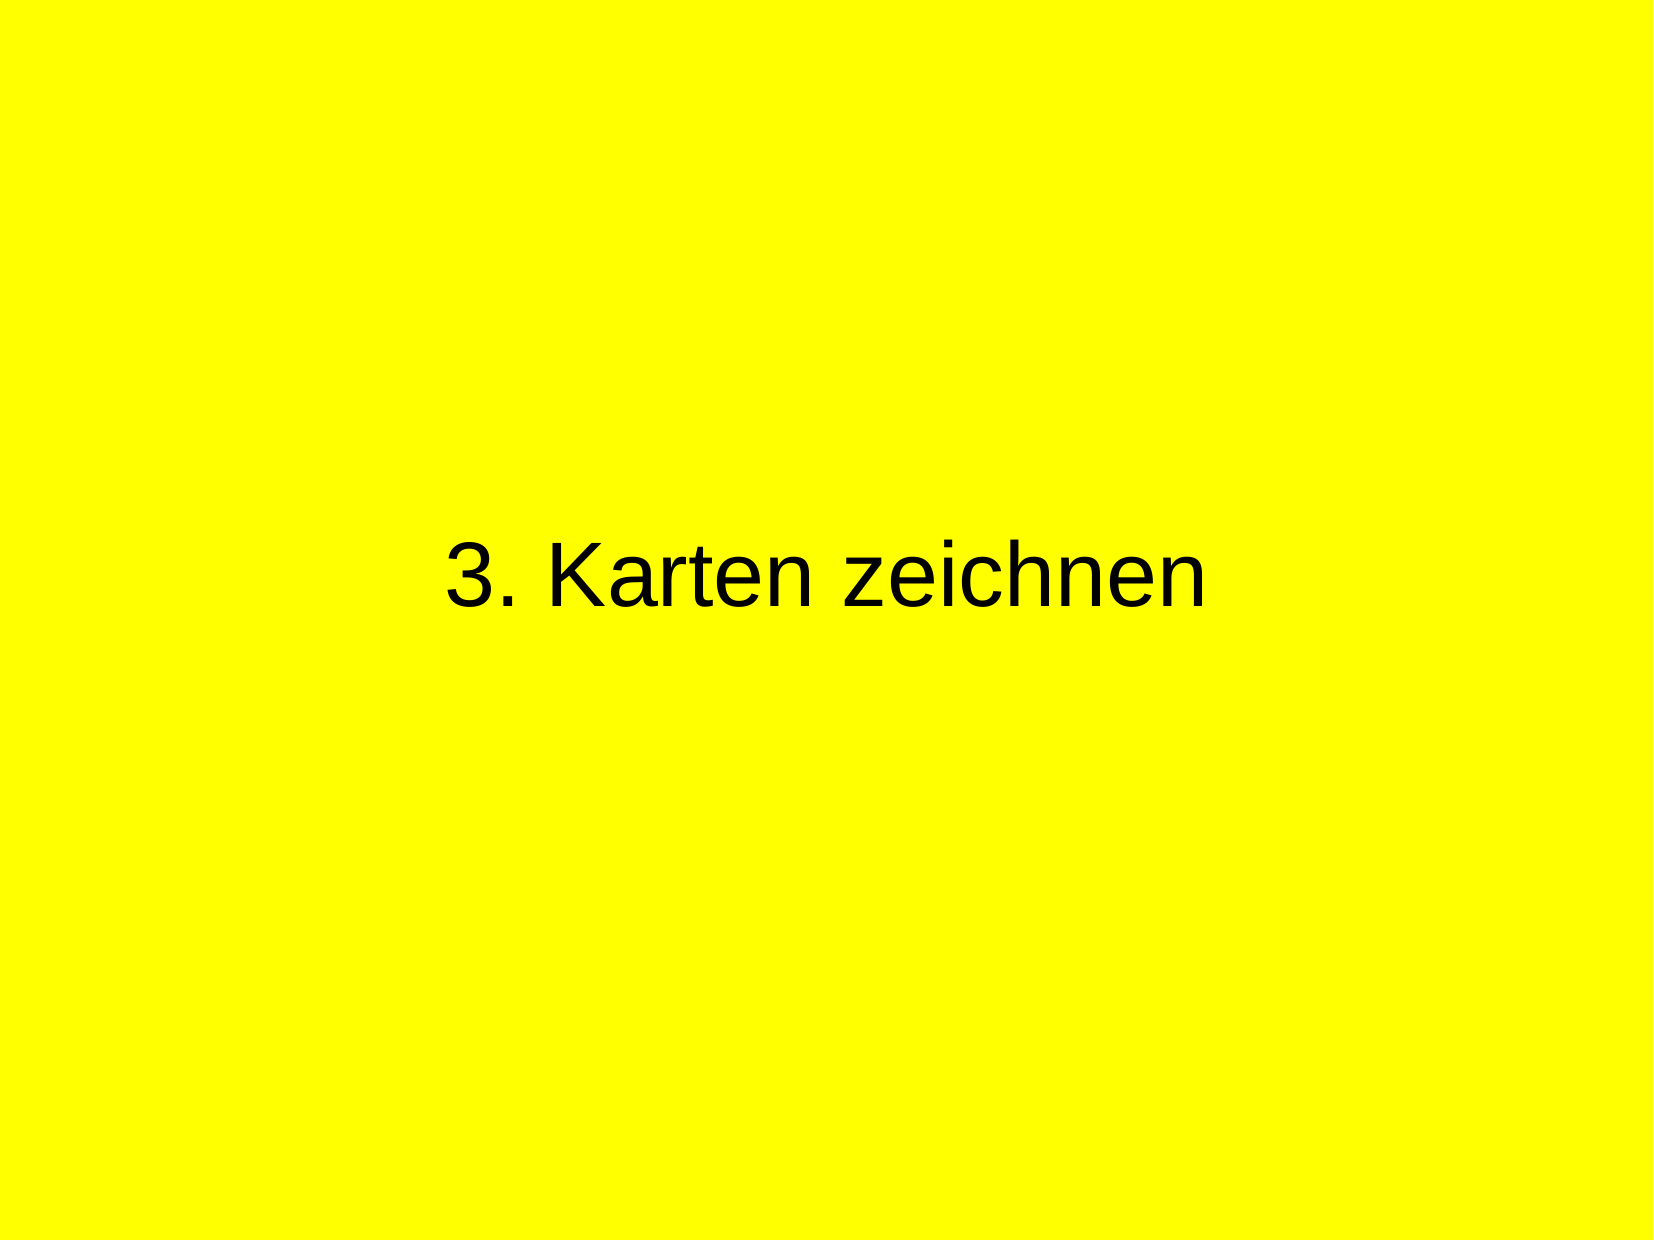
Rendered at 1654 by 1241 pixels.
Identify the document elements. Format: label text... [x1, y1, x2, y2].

title 3. Karten zeichnen [82, 56, 1571, 1093]
